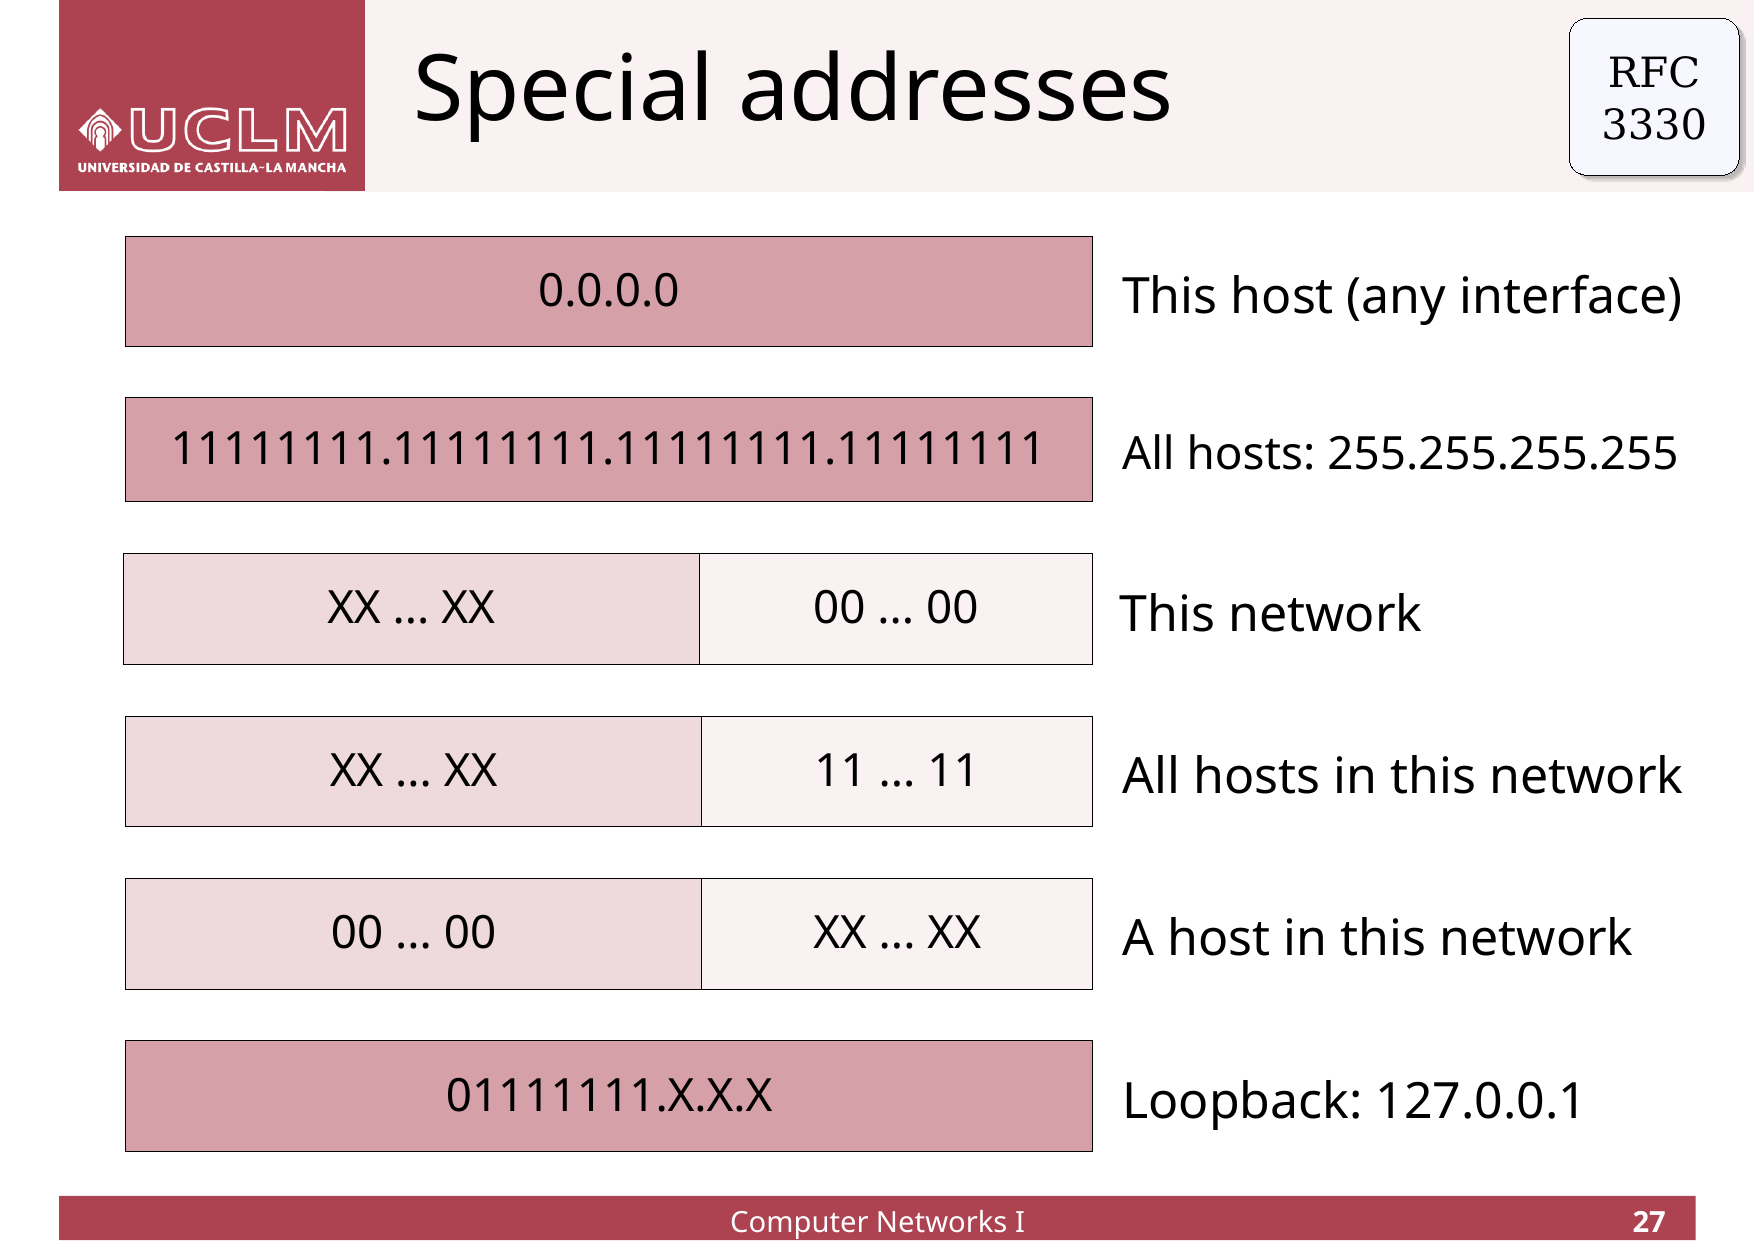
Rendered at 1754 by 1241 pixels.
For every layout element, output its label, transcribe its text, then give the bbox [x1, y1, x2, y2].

text_box All hosts in this network [1122, 731, 1698, 812]
text_box 11111111.11111111.11111111.11111111 [125, 397, 1093, 502]
text_box XX ... XX [123, 553, 700, 665]
text_box 11 ... 11 [702, 716, 1093, 827]
picture [59, 0, 365, 191]
text_box XX ... XX [702, 878, 1093, 990]
text_box 00 ... 00 [700, 553, 1093, 665]
text_box XX ... XX [125, 716, 702, 827]
text_box 01111111.X.X.X [125, 1040, 1093, 1152]
text_box A host in this network [1122, 893, 1586, 974]
text_box RFC 3330 [1569, 18, 1740, 176]
text_box This network [1119, 578, 1400, 640]
text_box Loopback: 127.0.0.1 [1122, 1056, 1568, 1137]
title Special addresses [413, 0, 1667, 198]
text_box 0.0.0.0 [125, 236, 1093, 347]
text_box All hosts: 255.255.255.255 [1122, 412, 1686, 487]
text_box This host (any interface) [1122, 251, 1647, 332]
text_box 00 ... 00 [125, 878, 702, 990]
